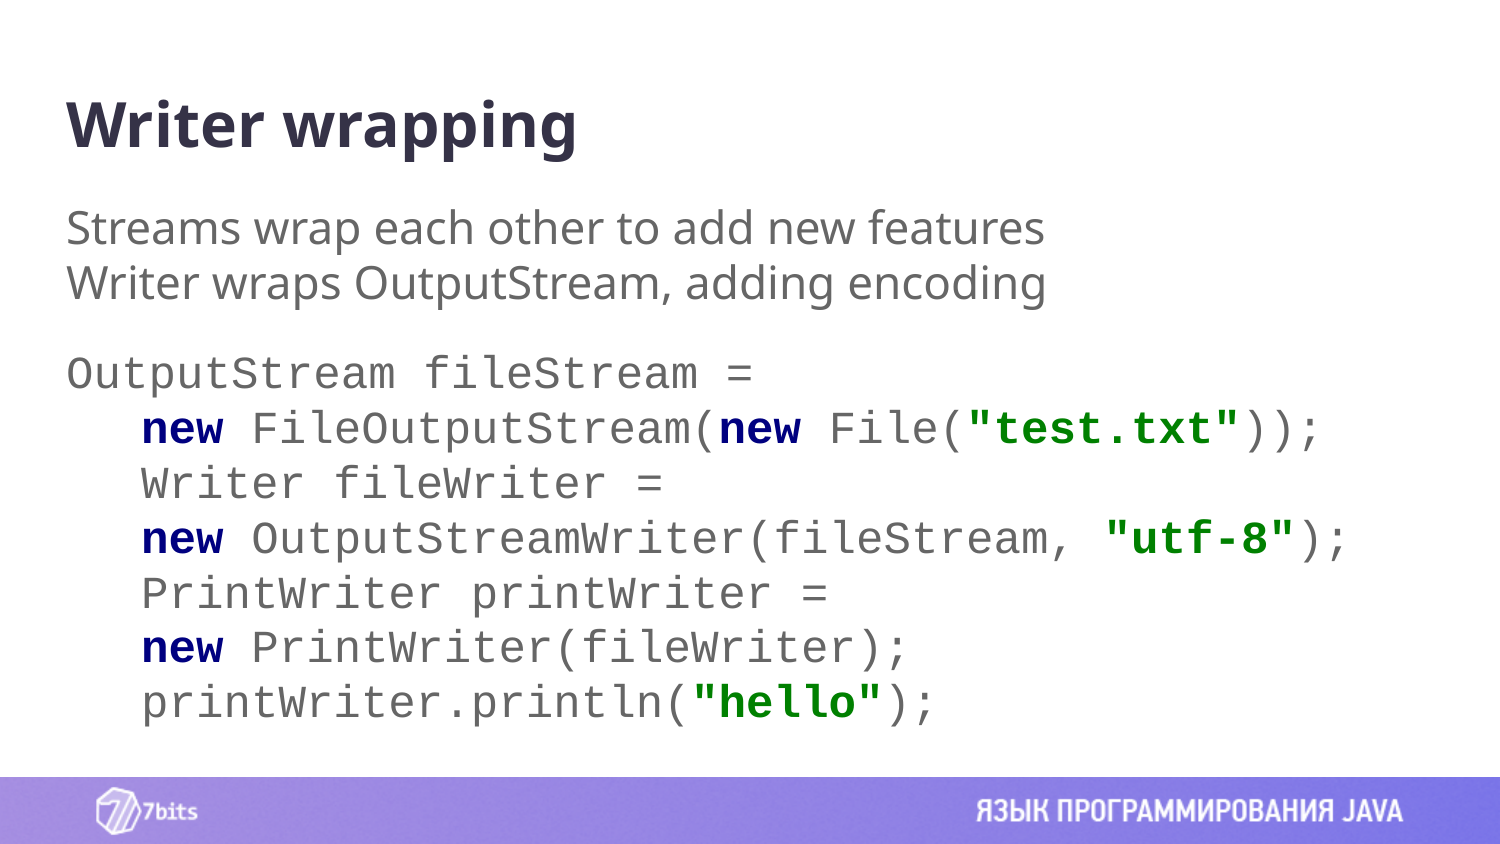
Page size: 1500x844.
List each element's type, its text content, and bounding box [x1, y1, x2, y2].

title Writer wrapping [51, 69, 1449, 164]
list Streams wrap each other to add new features Writer wraps OutputStream, adding encoding OutputStream fileStream = new FileOutputStream(new File("test.txt")); Writer fileWriter = new OutputStreamWriter(fileStream, "utf-8"); PrintWriter printWriter = new PrintWriter(fileWriter); printWriter.println("hello"); [51, 184, 1449, 745]
picture [0, 777, 1500, 844]
